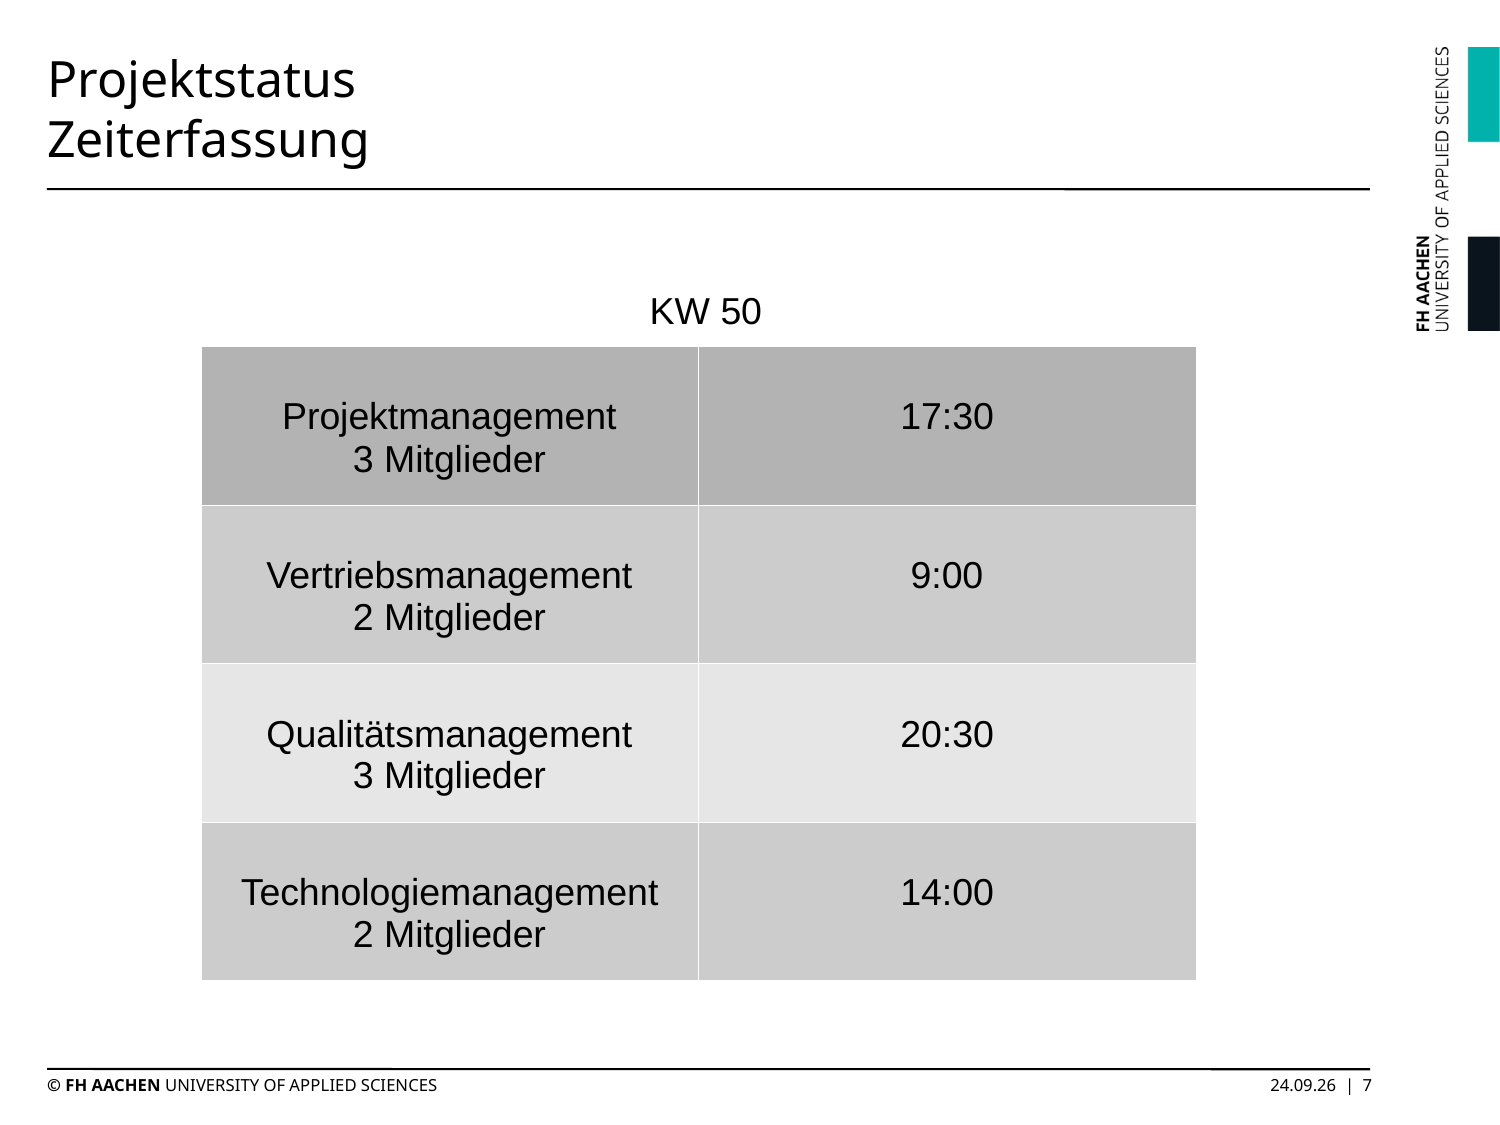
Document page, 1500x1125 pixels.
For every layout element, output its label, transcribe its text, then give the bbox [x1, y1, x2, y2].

title Projektstatus Zeiterfassung [47, 47, 1370, 166]
table_cell Qualitätsmanagement 3 Mitglieder [202, 664, 698, 822]
picture [1404, 47, 1500, 331]
table_cell 20:30 [699, 664, 1196, 822]
table_header Projektmanagement 3 Mitglieder [202, 347, 698, 505]
table_cell 9:00 [699, 506, 1196, 663]
text_box KW 50 [215, 283, 1196, 341]
table_cell 14:00 [699, 823, 1196, 980]
table_cell Vertriebsmanagement 2 Mitglieder [202, 506, 698, 663]
table_cell Technologiemanagement 2 Mitglieder [202, 823, 698, 980]
table_header 17:30 [699, 347, 1196, 505]
